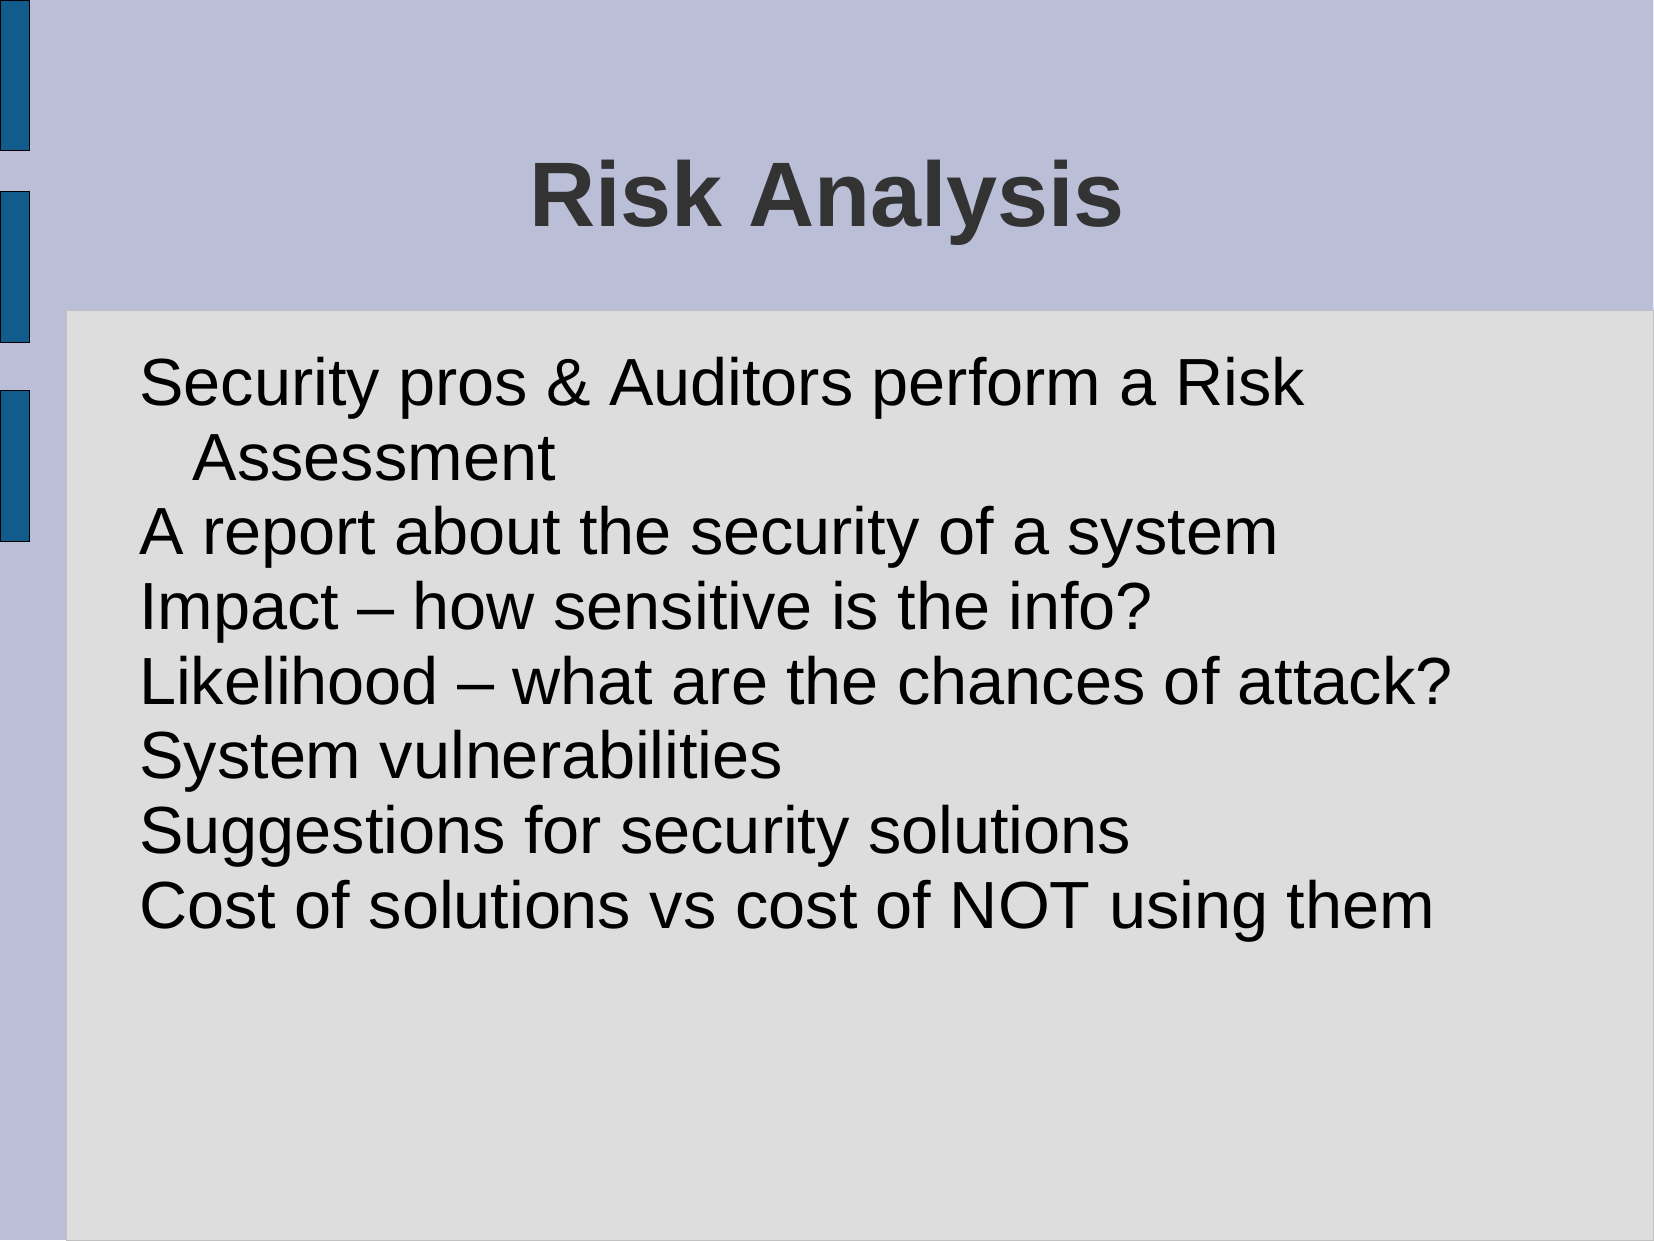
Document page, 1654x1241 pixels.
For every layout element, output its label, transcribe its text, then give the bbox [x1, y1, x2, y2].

list Security pros & Auditors perform a Risk Assessment A report about the security of a system Impact – how sensitive is the info? Likelihood – what are the chances of attack? System vulnerabilities Suggestions for security solutions Cost of solutions vs cost of NOT using them [121, 344, 1534, 1127]
title Risk Analysis [121, 91, 1534, 299]
